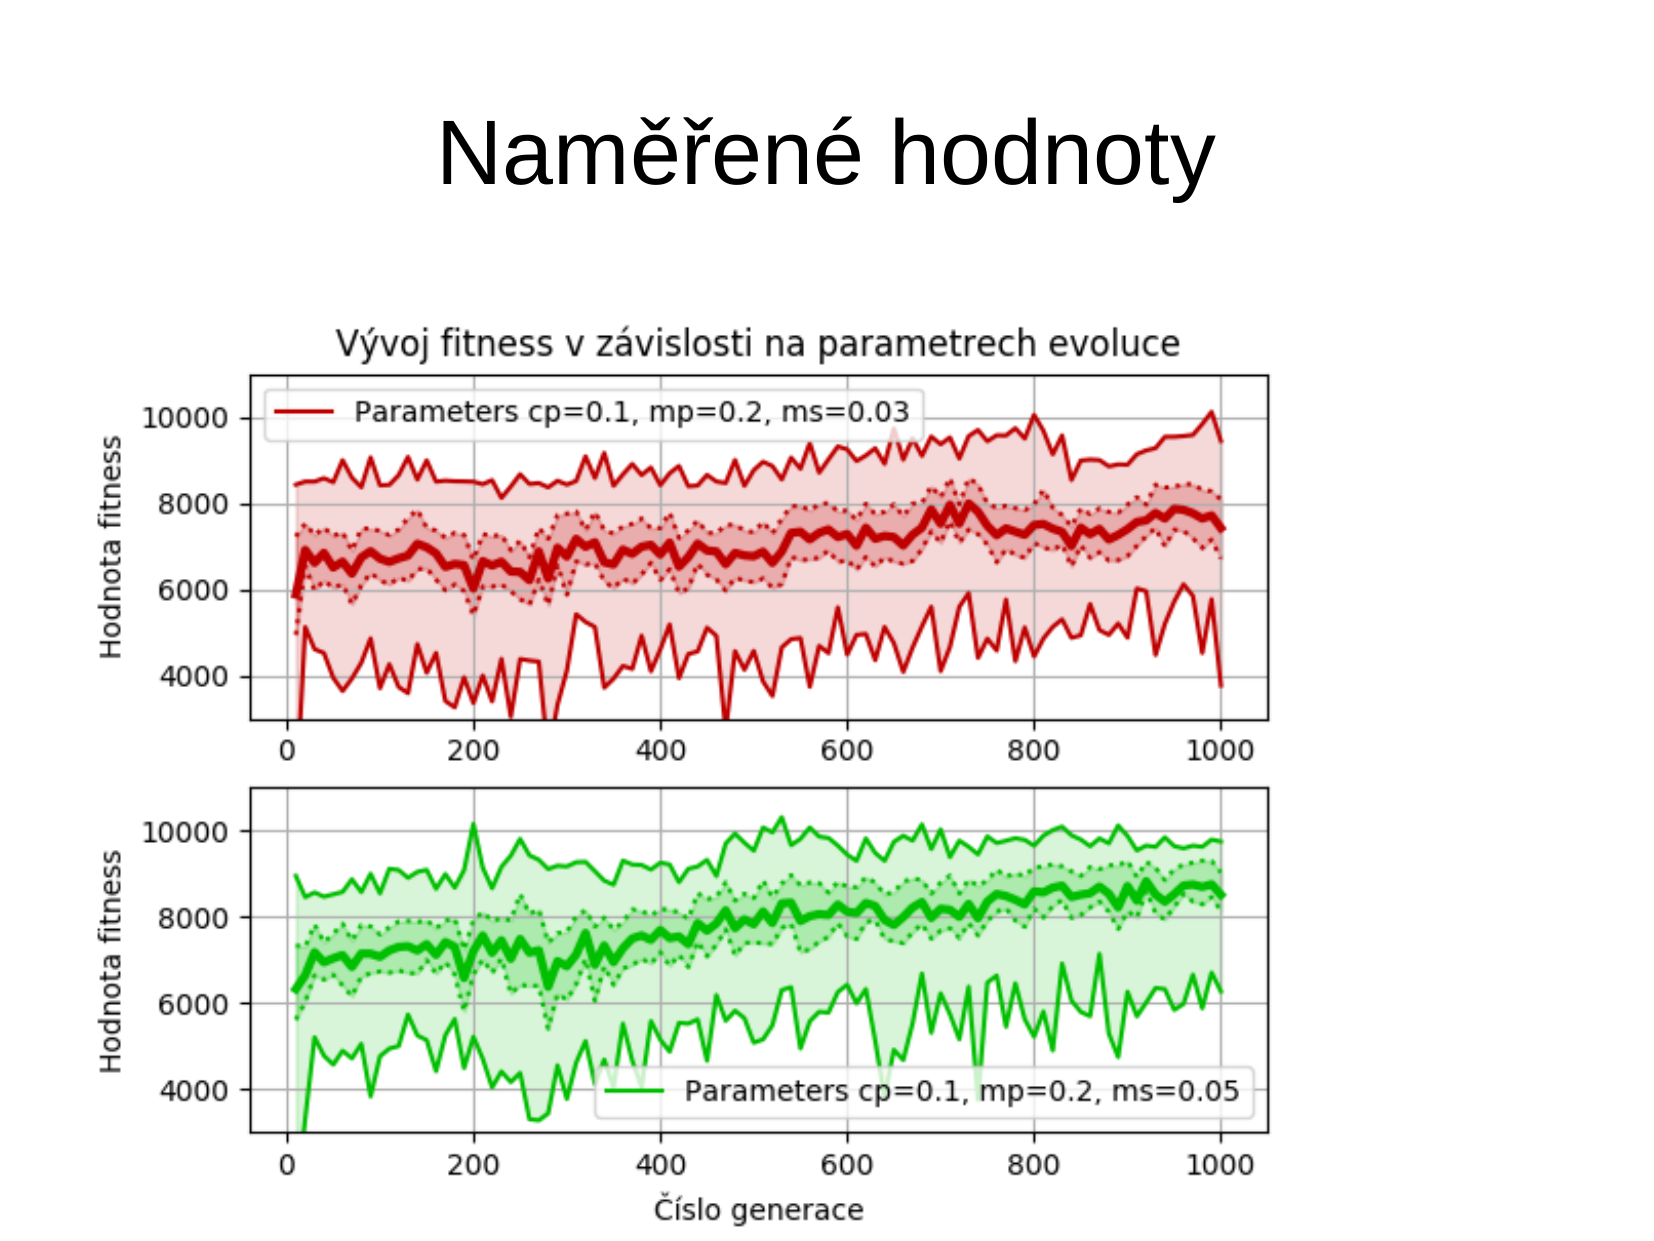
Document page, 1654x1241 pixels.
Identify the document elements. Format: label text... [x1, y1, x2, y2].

picture [86, 256, 1399, 1241]
title Naměřené hodnoty [82, 49, 1571, 257]
